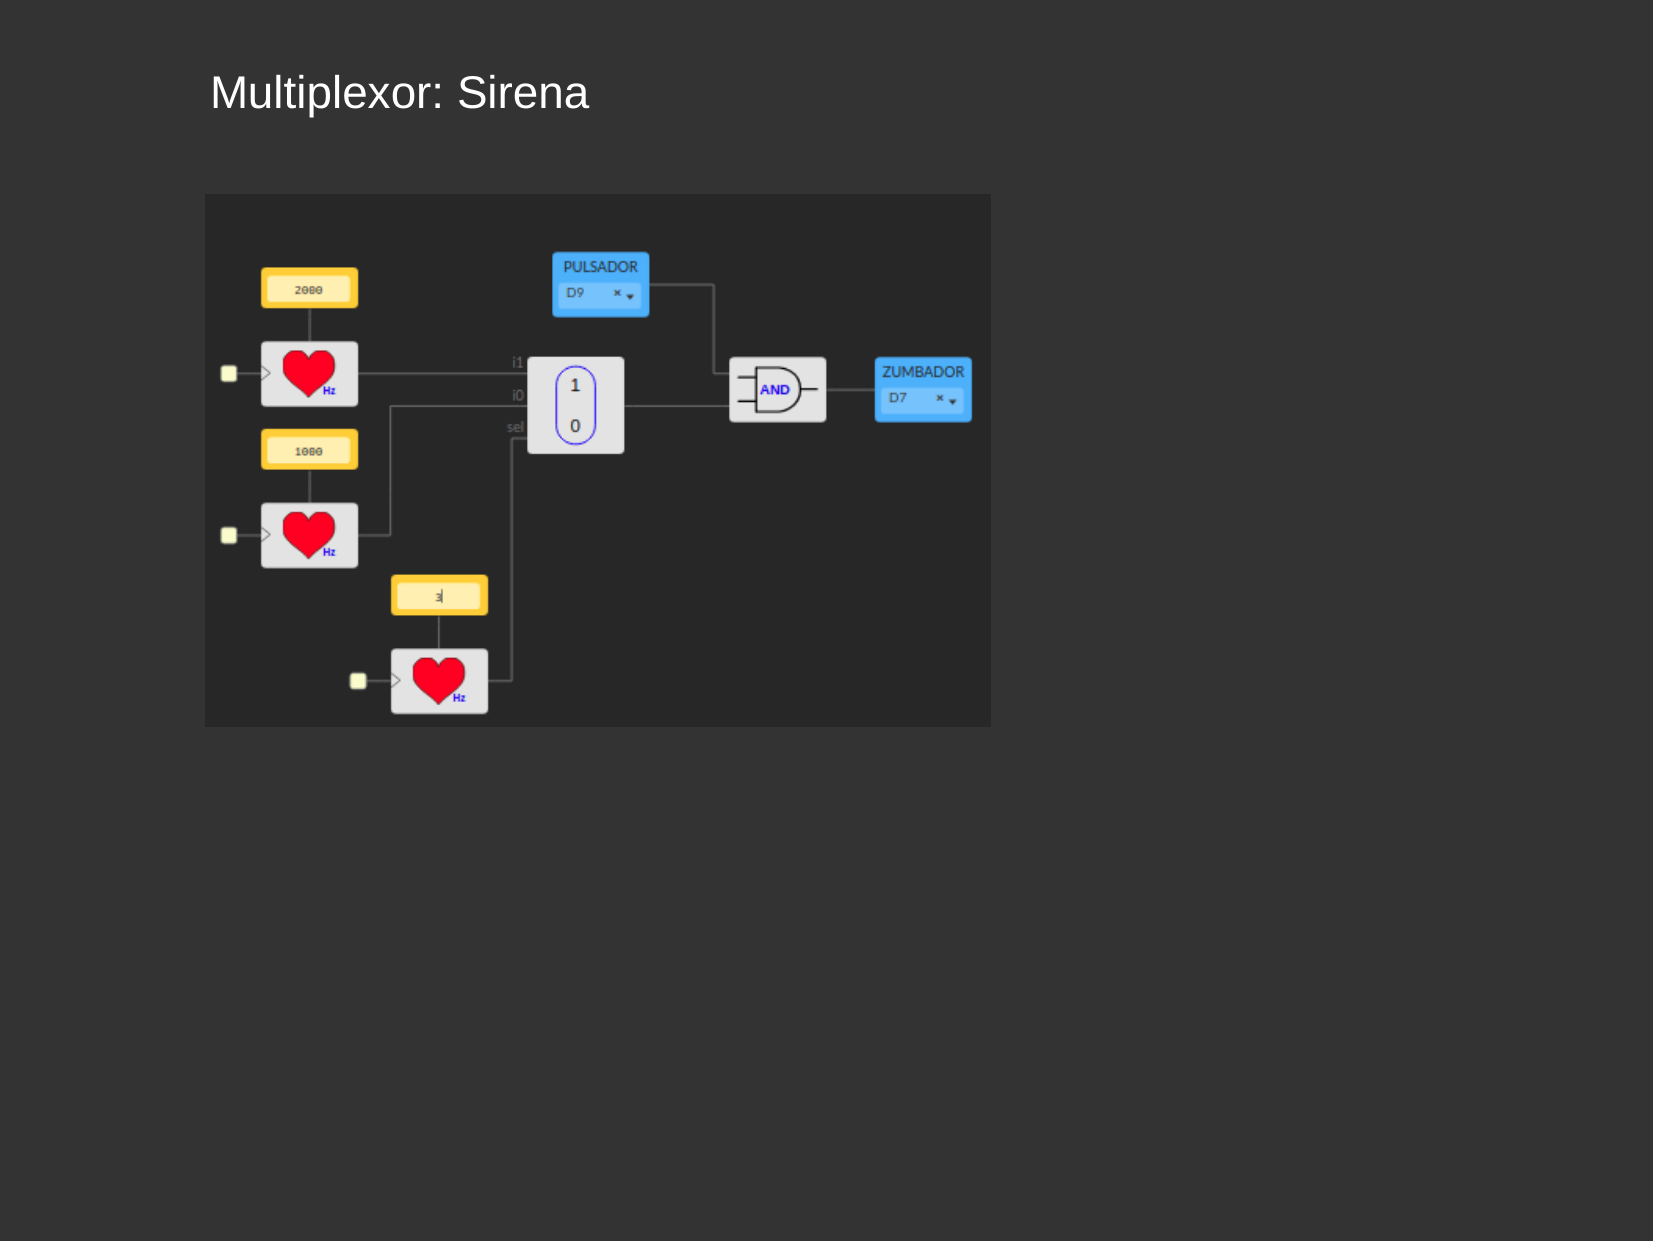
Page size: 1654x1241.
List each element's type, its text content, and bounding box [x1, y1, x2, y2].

text_box Multiplexor: Sirena [195, 60, 901, 151]
picture [205, 194, 991, 727]
